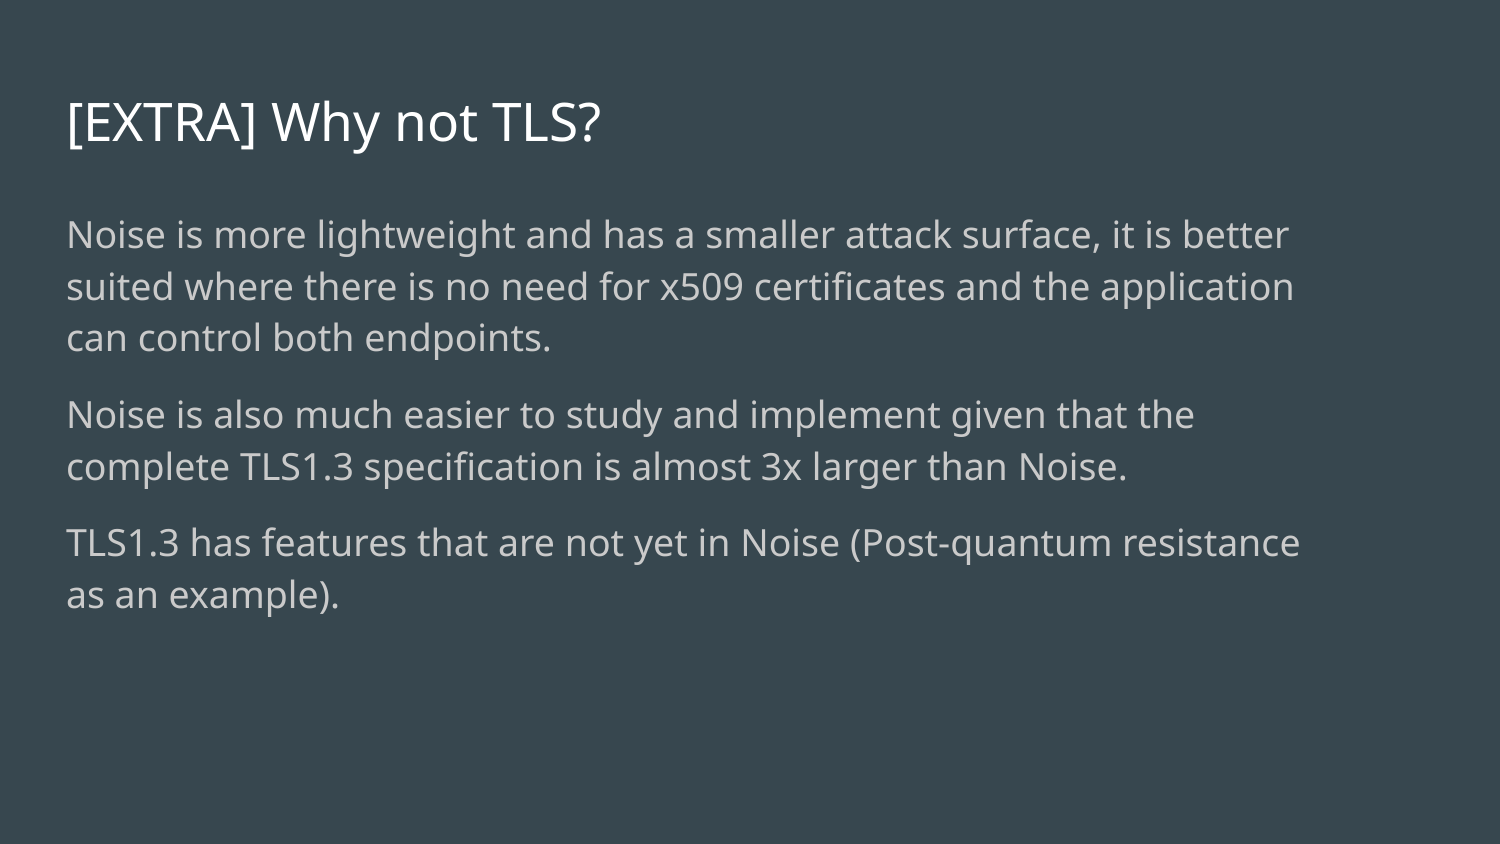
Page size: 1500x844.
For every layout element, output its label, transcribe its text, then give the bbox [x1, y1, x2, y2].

title [EXTRA] Why not TLS? [51, 72, 1449, 167]
list Noise is more lightweight and has a smaller attack surface, it is better suited where there is no need for x509 certificates and the application can control both endpoints. Noise is also much easier to study and implement given that the complete TLS1.3 specification is almost 3x larger than Noise. TLS1.3 has features that are not yet in Noise (Post-quantum resistance as an example). [51, 189, 1354, 750]
